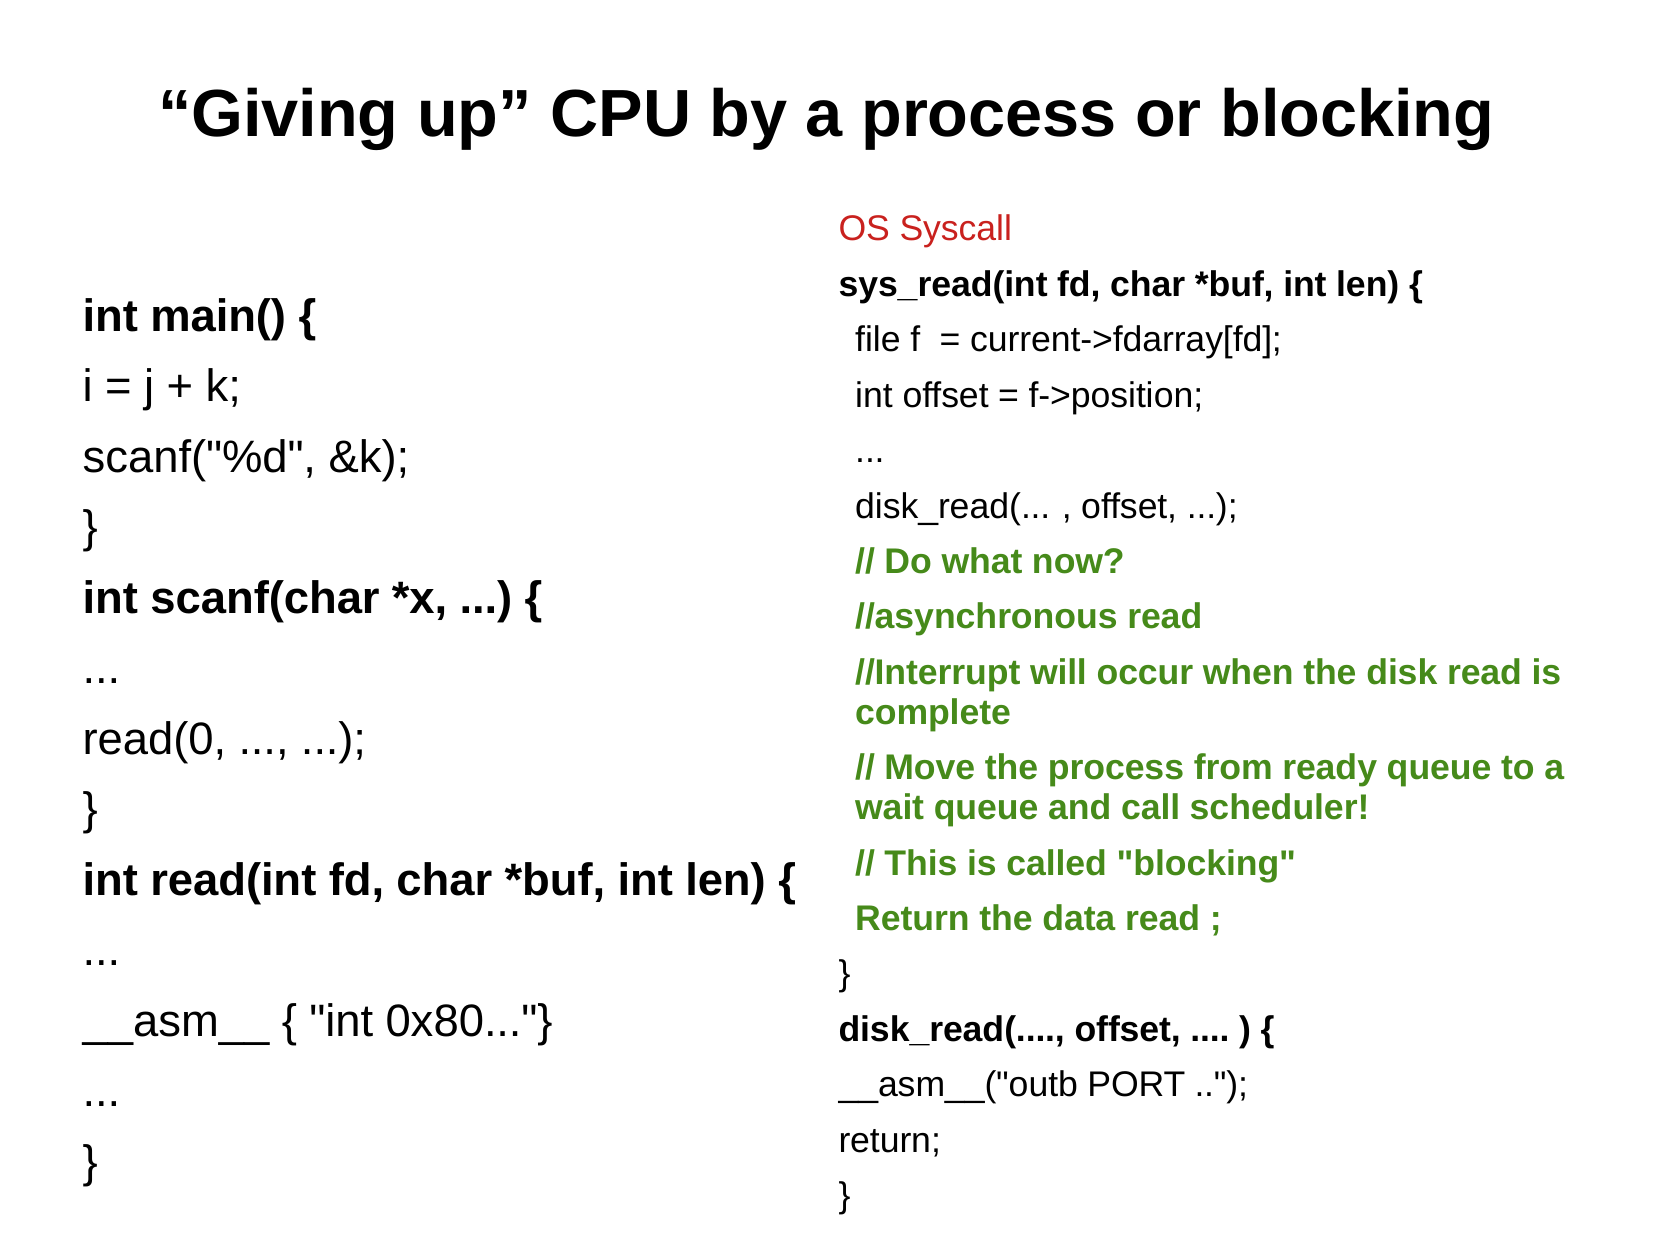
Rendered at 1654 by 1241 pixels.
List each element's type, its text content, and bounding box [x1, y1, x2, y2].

list int main() { i = j + k; scanf("%d", &k); } int scanf(char *x, ...) { ... read(0, ..., ...); } int read(int fd, char *buf, int len) { ... __asm__ { "int 0x80..."} ... } [82, 290, 804, 1213]
title “Giving up” CPU by a process or blocking [82, 9, 1571, 217]
list OS Syscall sys_read(int fd, char *buf, int len) { file f = current->fdarray[fd]; int offset = f->position; ... disk_read(... , offset, ...); // Do what now? //asynchronous read //Interrupt will occur when the disk read is complete // Move the process from ready queue to a wait queue and call scheduler! // This is called "blocking" Return the data read ; } disk_read(...., offset, .... ) { __asm__("outb PORT .."); return; } [838, 208, 1588, 1229]
